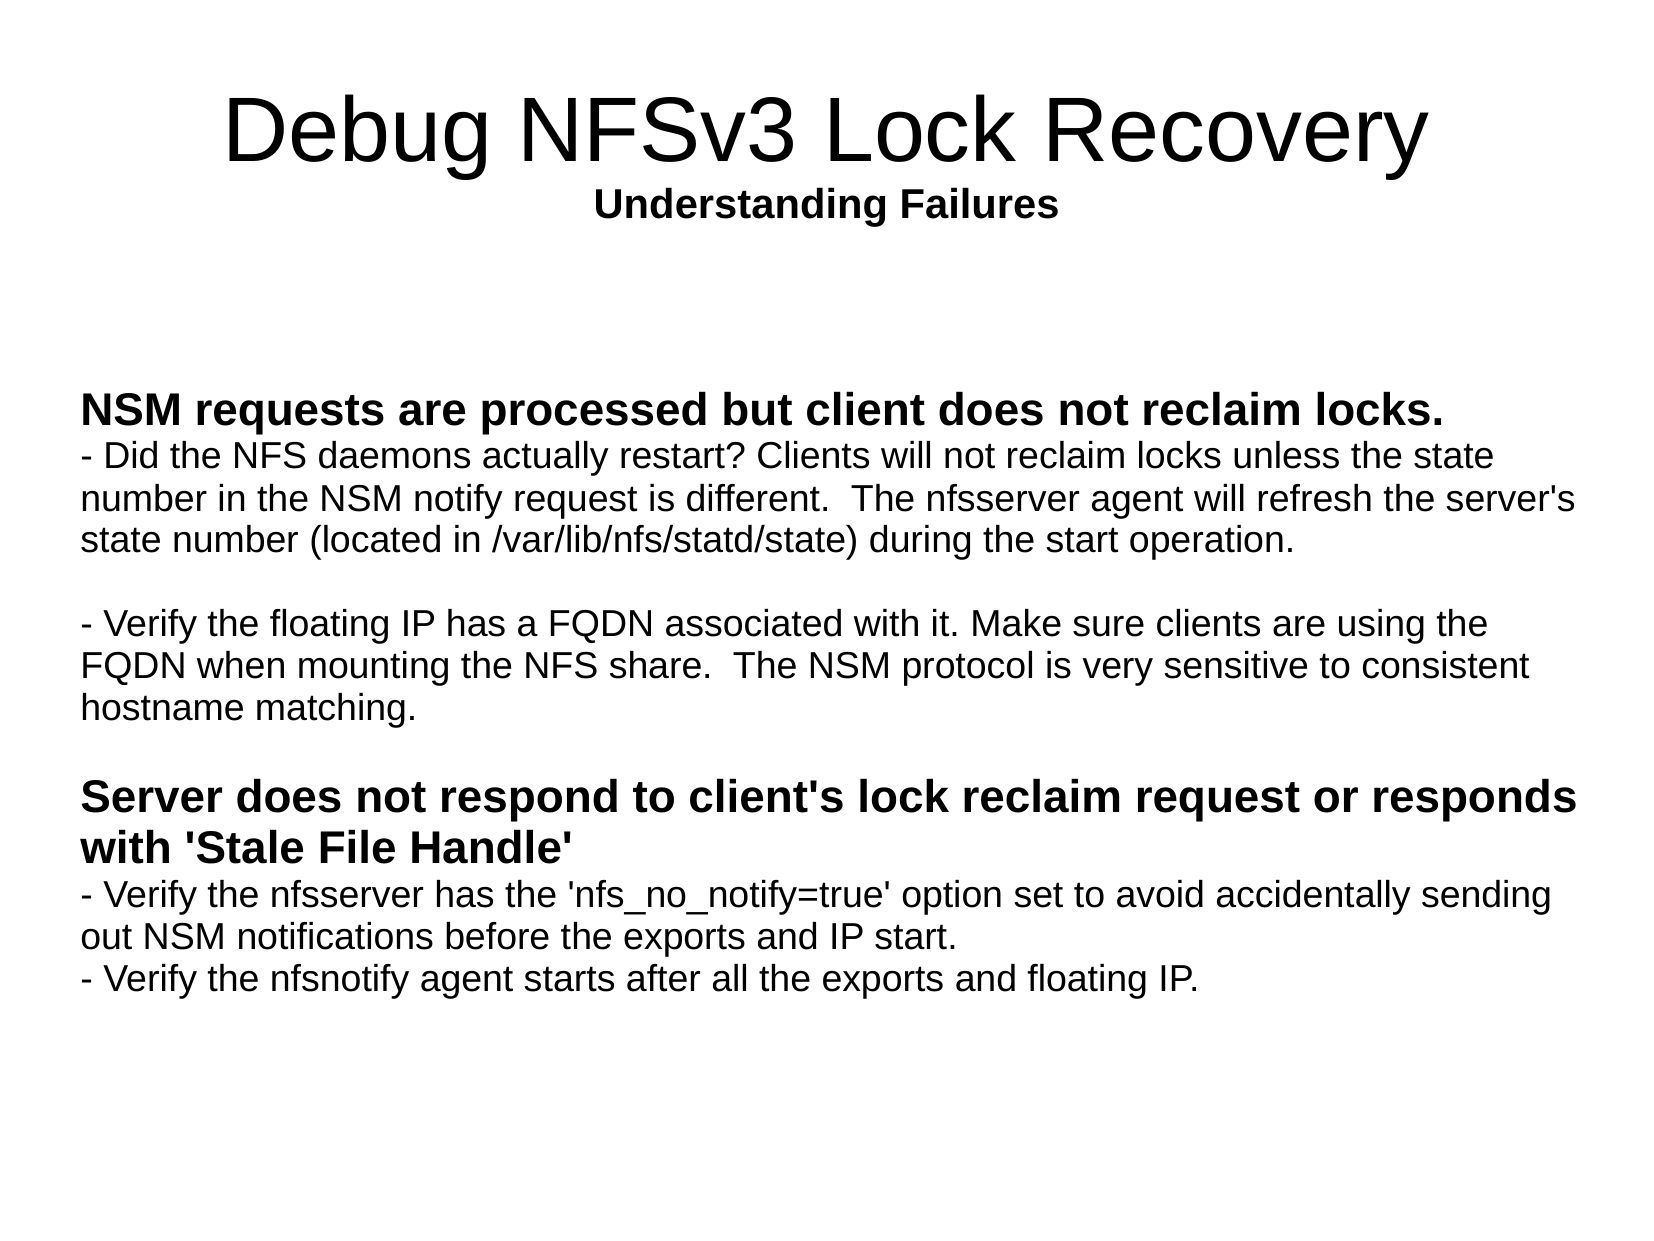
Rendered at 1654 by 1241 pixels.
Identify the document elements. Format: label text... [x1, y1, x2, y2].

title Debug NFSv3 Lock Recovery Understanding Failures [82, 49, 1571, 257]
text_box NSM requests are processed but client does not reclaim locks. - Did the NFS daemons actually restart? Clients will not reclaim locks unless the state number in the NSM notify request is different. The nfsserver agent will refresh the server's state number (located in /var/lib/nfs/statd/state) during the start operation. - Verify the floating IP has a FQDN associated with it. Make sure clients are using the FQDN when mounting the NFS share. The NSM protocol is very sensitive to consistent hostname matching. Server does not respond to client's lock reclaim request or responds with 'Stale File Handle' - Verify the nfsserver has the 'nfs_no_notify=true' option set to avoid accidentally sending out NSM notifications before the exports and IP start. - Verify the nfsnotify agent starts after all the exports and floating IP. [65, 376, 1619, 1049]
